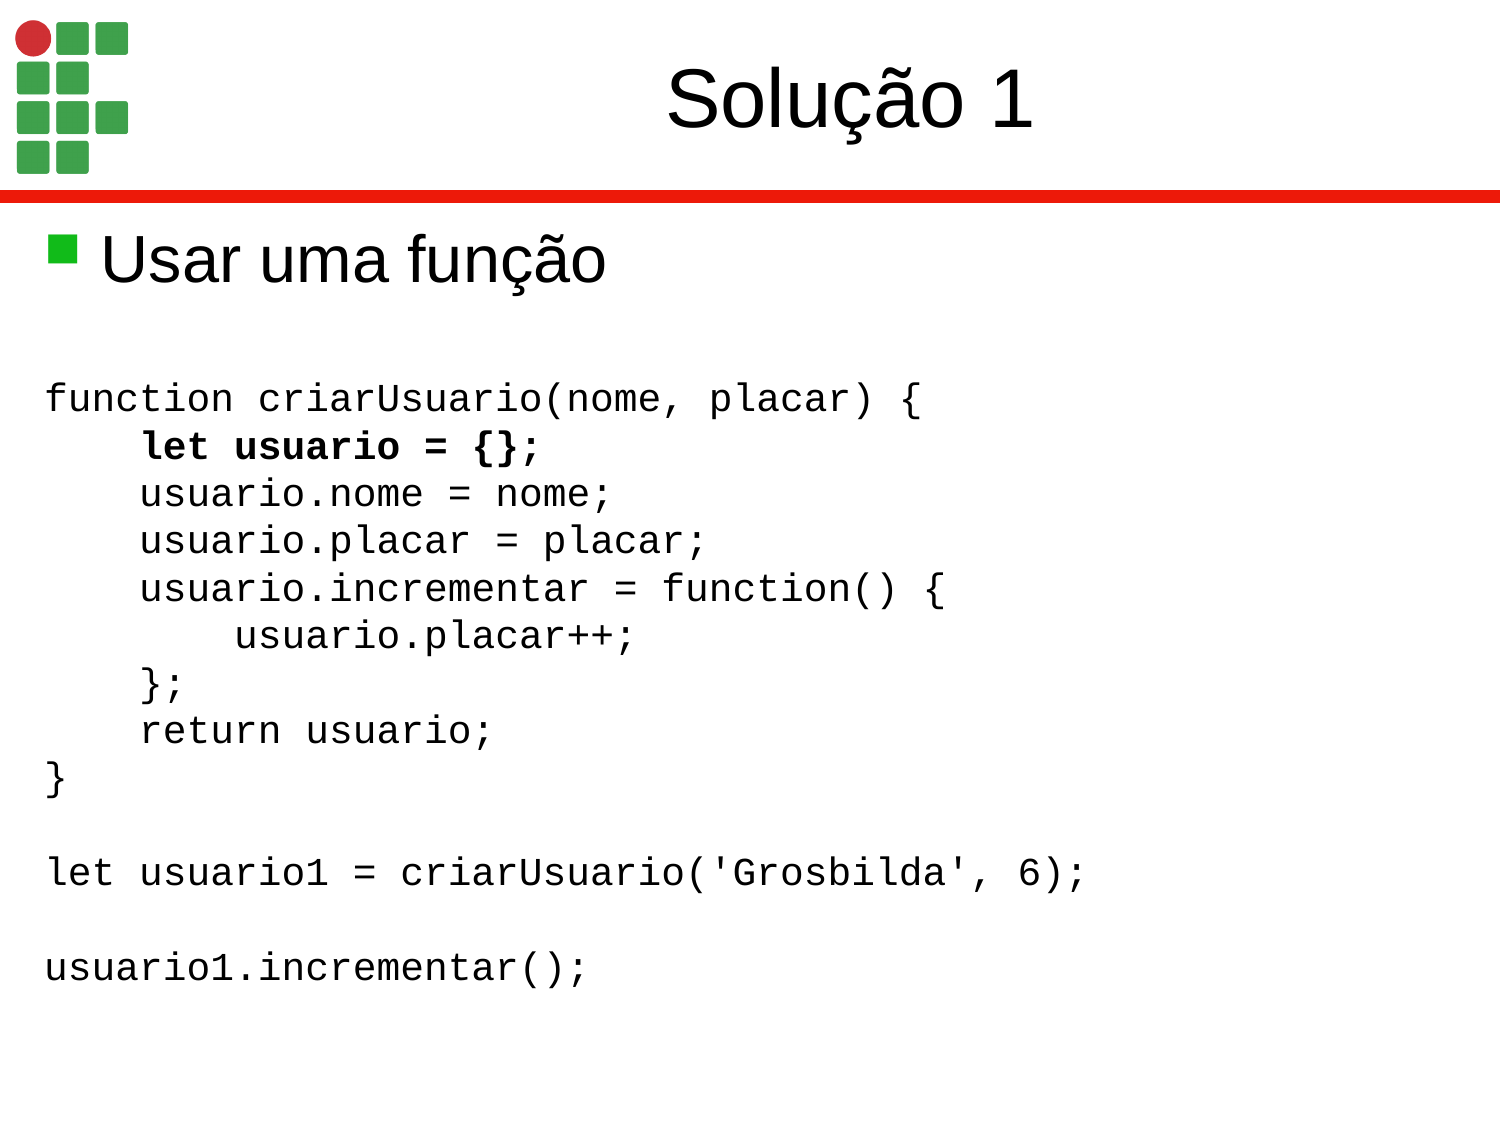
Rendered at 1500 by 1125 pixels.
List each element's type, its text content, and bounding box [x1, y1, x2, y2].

picture [14, 16, 130, 178]
list Usar uma função function criarUsuario(nome, placar) { let usuario = {}; usuario.nome = nome; usuario.placar = placar; usuario.incrementar = function() { usuario.placar++; }; return usuario; } let usuario1 = criarUsuario('Grosbilda', 6); usuario1.incrementar(); [29, 207, 1471, 1087]
title Solução 1 [230, 0, 1471, 202]
